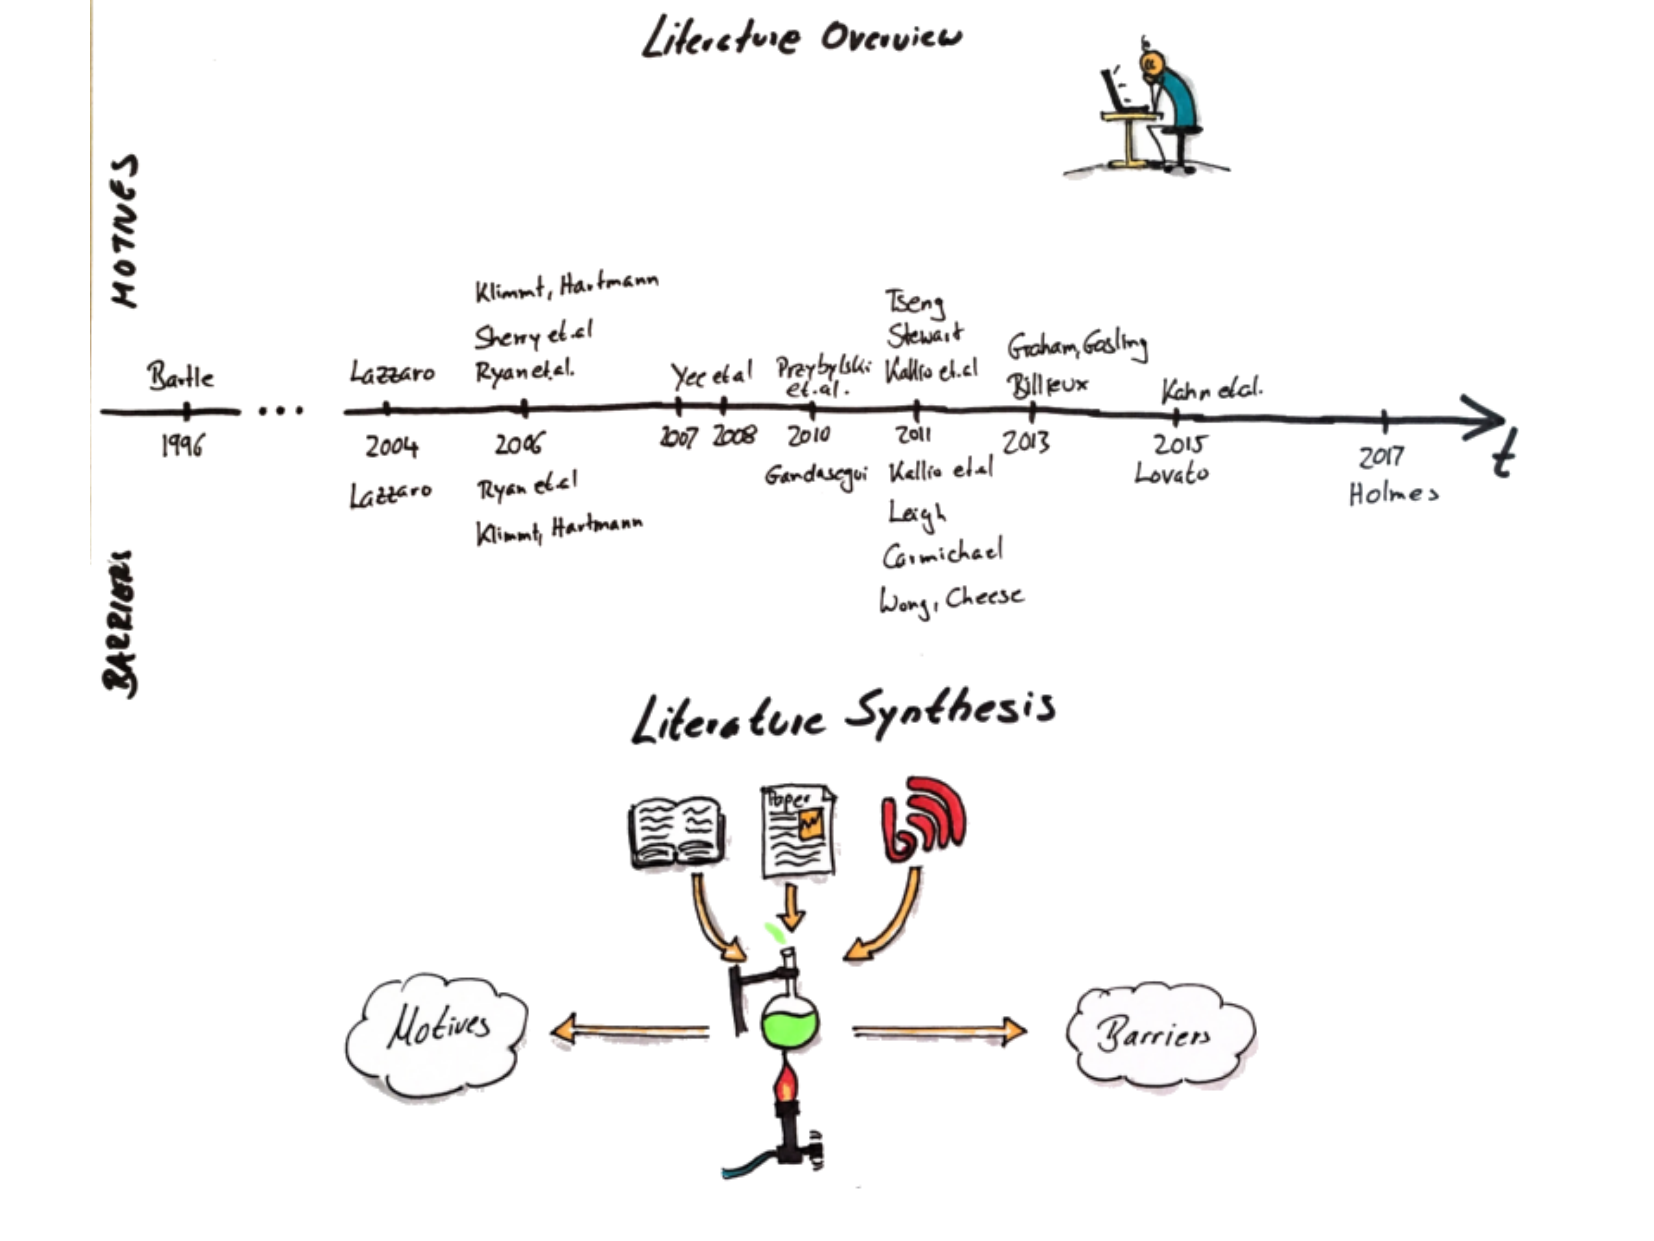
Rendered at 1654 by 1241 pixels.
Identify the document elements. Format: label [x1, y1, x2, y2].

picture [90, 0, 1529, 1224]
